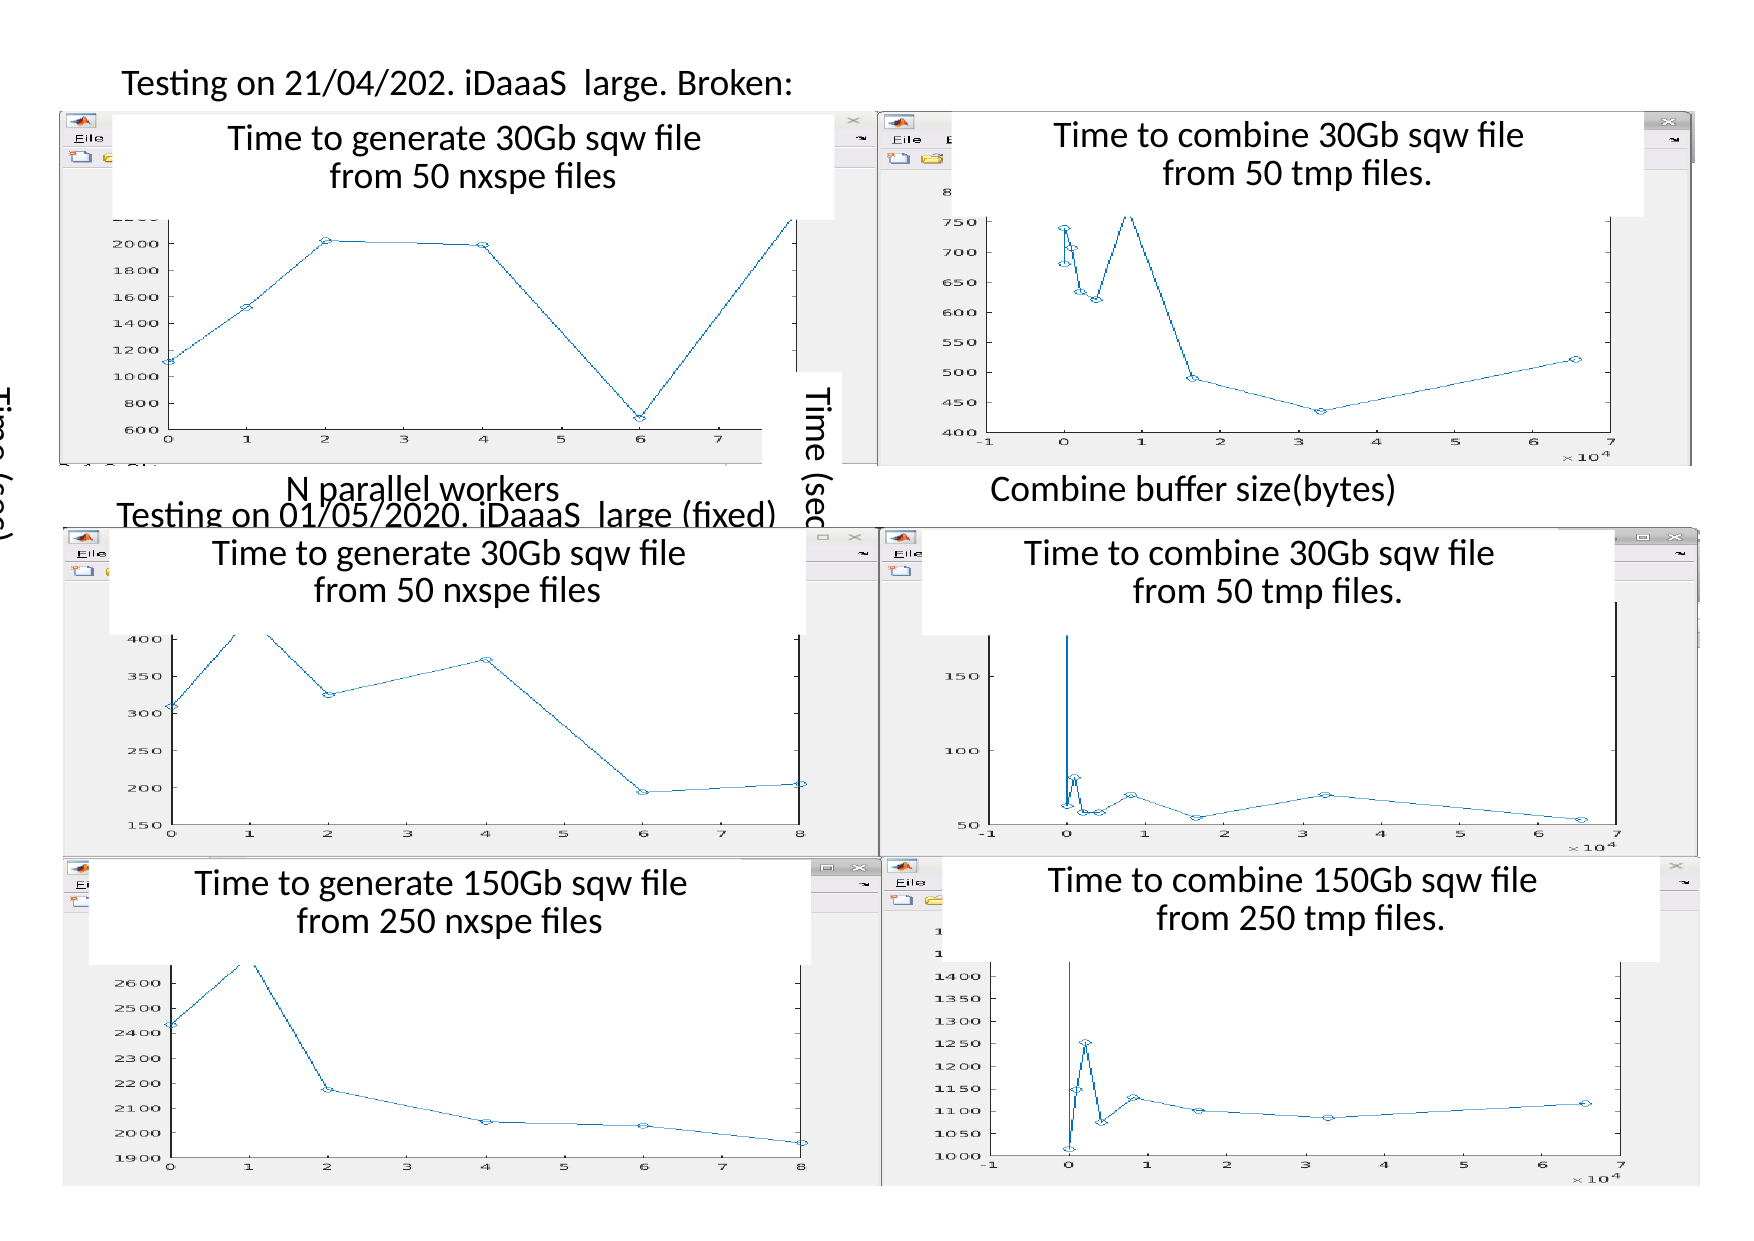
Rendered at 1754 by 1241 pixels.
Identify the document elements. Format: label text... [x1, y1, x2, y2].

text_box Time to generate 150Gb sqw file from 250 nxspe files [88, 860, 811, 966]
text_box Time to combine 30Gb sqw file from 50 tmp files. [951, 111, 1645, 217]
text_box Time (sec) [0, 371, 22, 599]
text_box Combine buffer size(bytes) [975, 465, 1559, 526]
picture [63, 527, 1700, 1186]
text_box Time to combine 30Gb sqw file from 50 tmp files. [922, 530, 1615, 636]
text_box Testing on 01/05/2020. iDaaaS large (fixed) [101, 491, 1025, 527]
text_box Time to generate 30Gb sqw file from 50 nxspe files [109, 529, 807, 635]
text_box Time to generate 30Gb sqw file from 50 nxspe files [112, 114, 835, 220]
text_box N parallel workers [270, 465, 677, 491]
text_box Time (sec) [761, 371, 842, 491]
text_box Time to combine 150Gb sqw file from 250 tmp files. [942, 856, 1661, 962]
picture [59, 111, 1695, 466]
text_box Testing on 21/04/202. iDaaaS large. Broken: [106, 60, 1044, 111]
